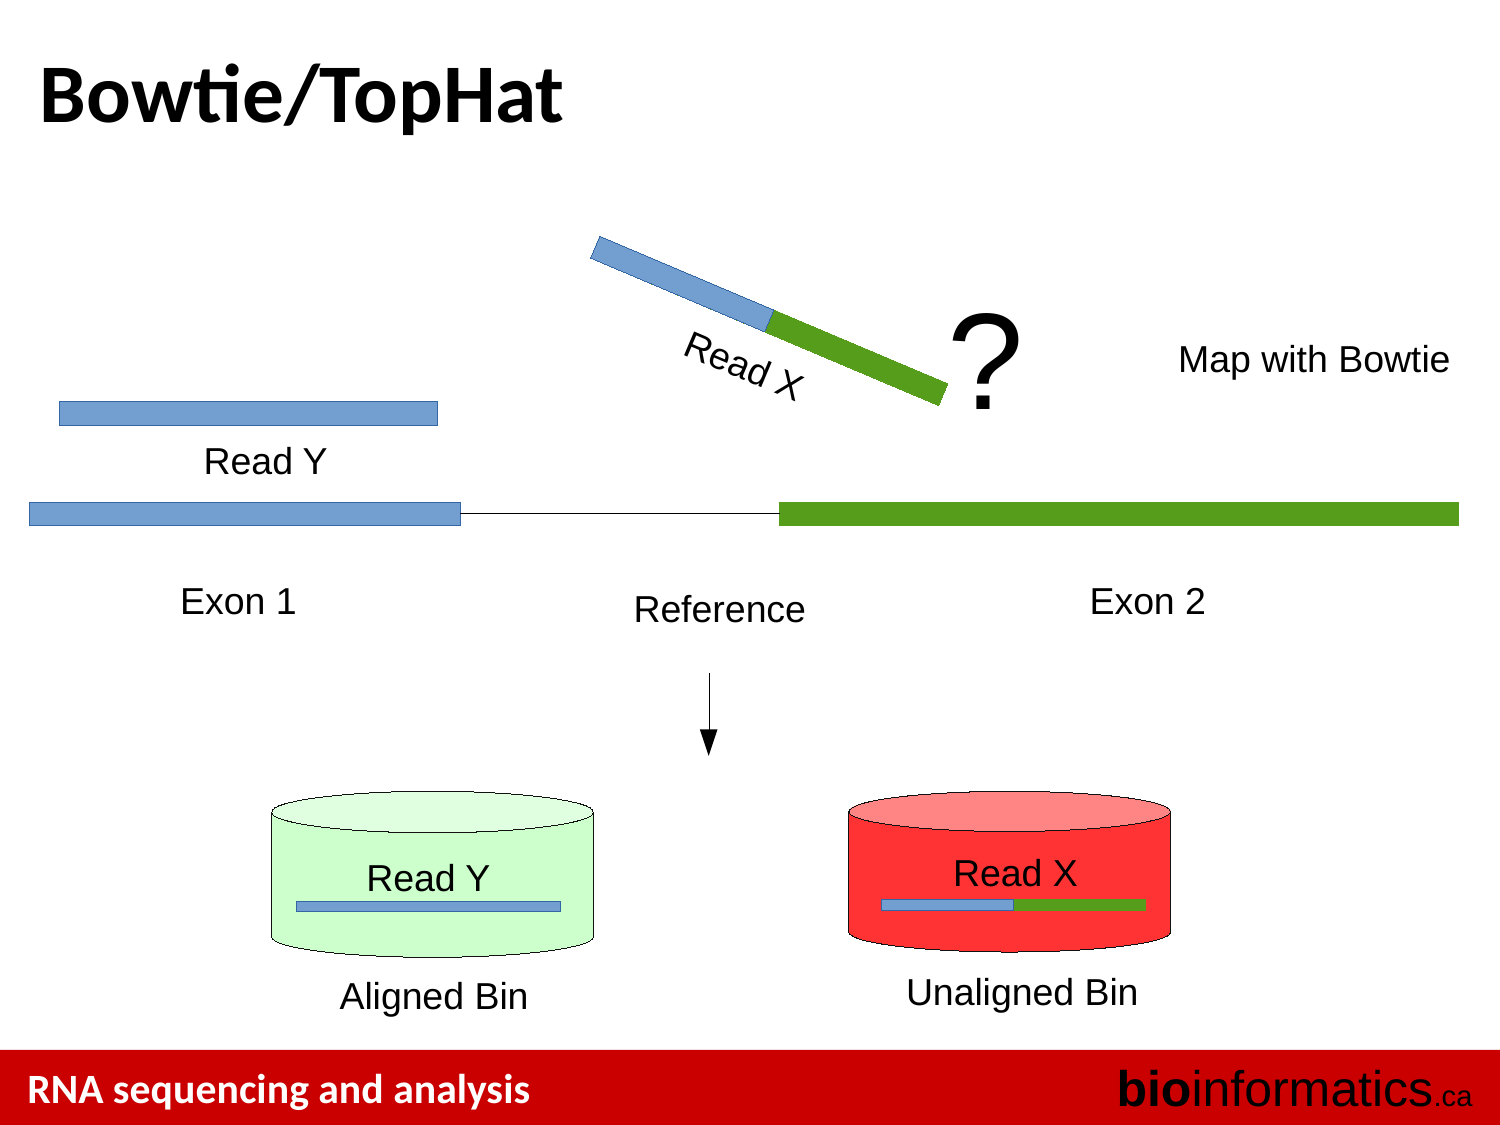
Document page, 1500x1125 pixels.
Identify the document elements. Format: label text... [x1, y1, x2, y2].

title Bowtie/TopHat [24, 0, 1475, 184]
text_box Read X [661, 310, 826, 423]
text_box Read Y [188, 433, 343, 491]
text_box [590, 236, 933, 404]
text_box Map with Bowtie [1163, 330, 1466, 388]
text_box Exon 1 [165, 572, 312, 630]
text_box [848, 812, 1171, 953]
text_box Reference [618, 580, 821, 638]
text_box Exon 2 [1074, 572, 1221, 630]
text_box [779, 502, 1459, 526]
text_box [59, 401, 438, 426]
text_box Read X [938, 844, 1146, 902]
text_box ? [933, 277, 1040, 447]
text_box [29, 502, 461, 526]
text_box Unaligned Bin [891, 963, 1264, 1021]
text_box [271, 813, 594, 958]
text_box Read Y [351, 850, 626, 908]
text_box Aligned Bin [324, 968, 680, 1026]
